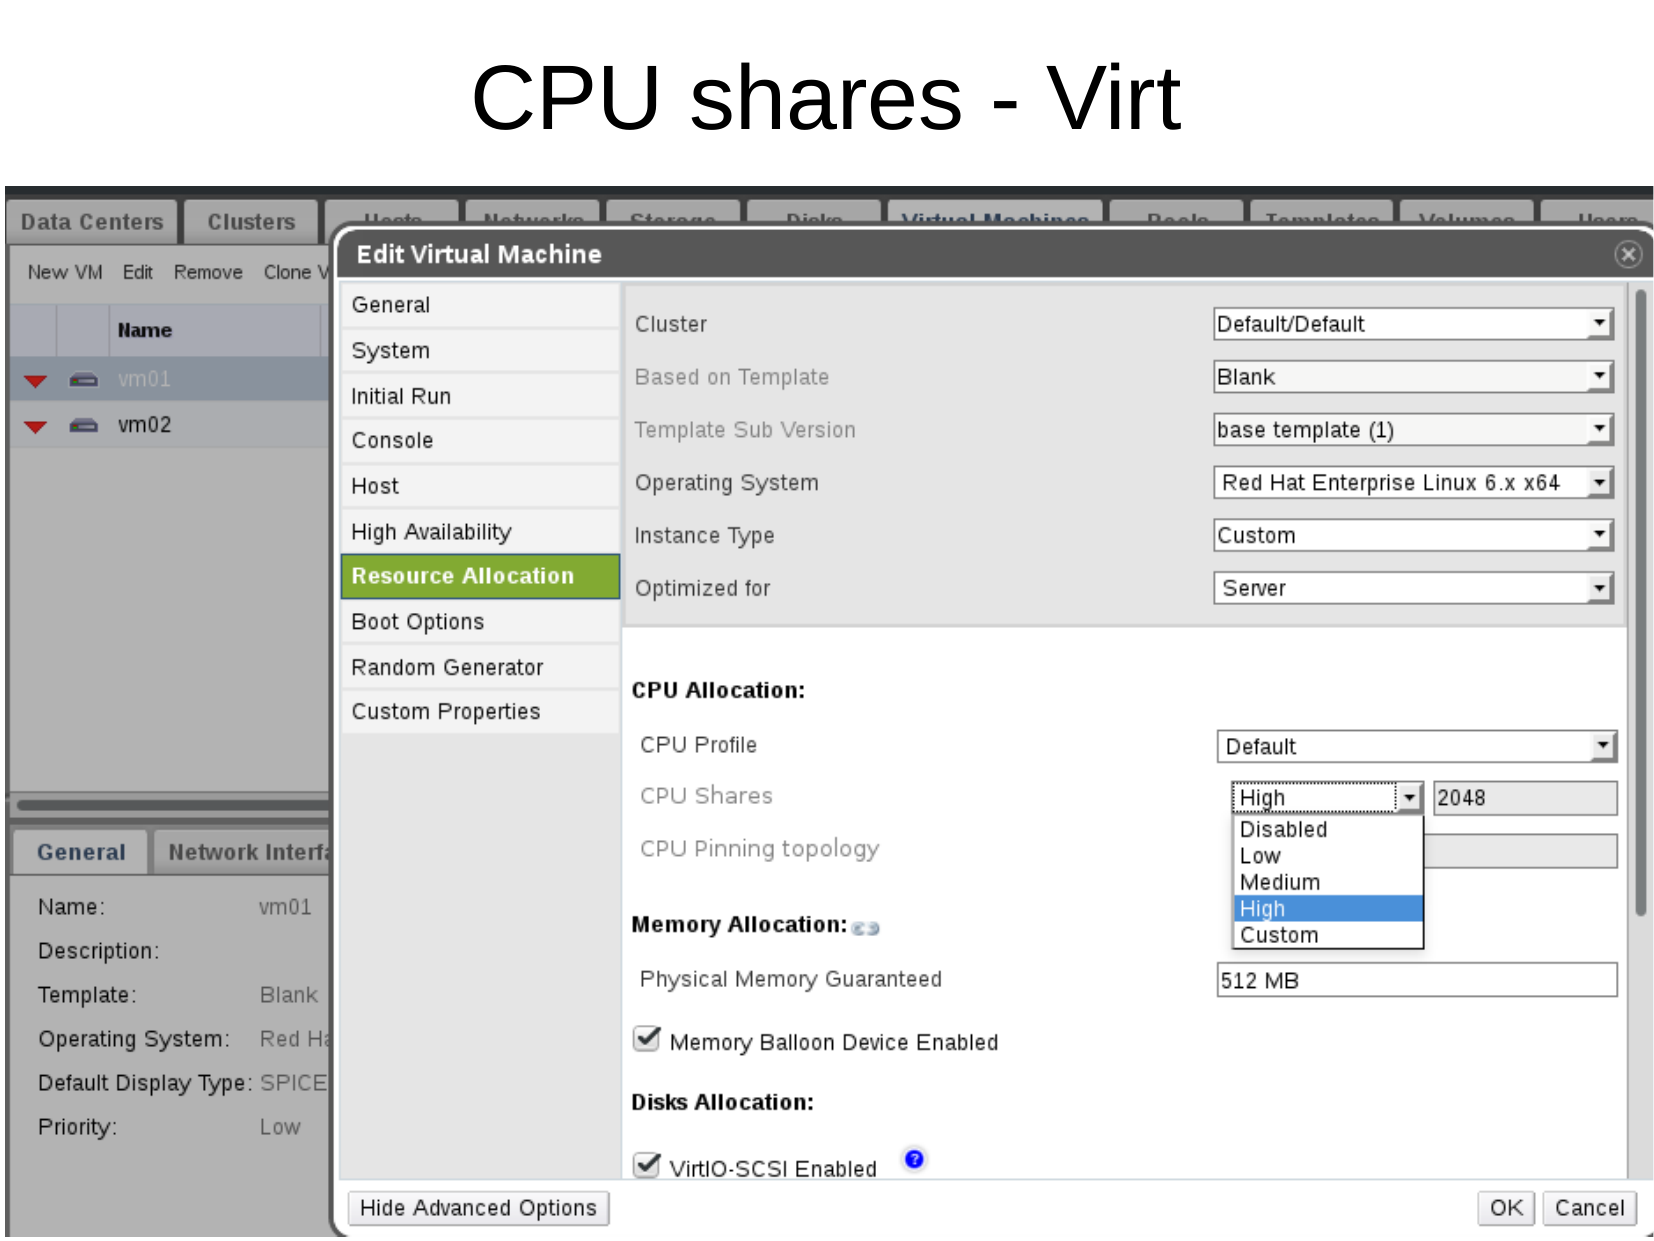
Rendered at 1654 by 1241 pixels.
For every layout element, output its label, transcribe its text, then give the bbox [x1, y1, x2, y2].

title CPU shares - Virt [82, 22, 1571, 174]
picture [5, 186, 1654, 1237]
